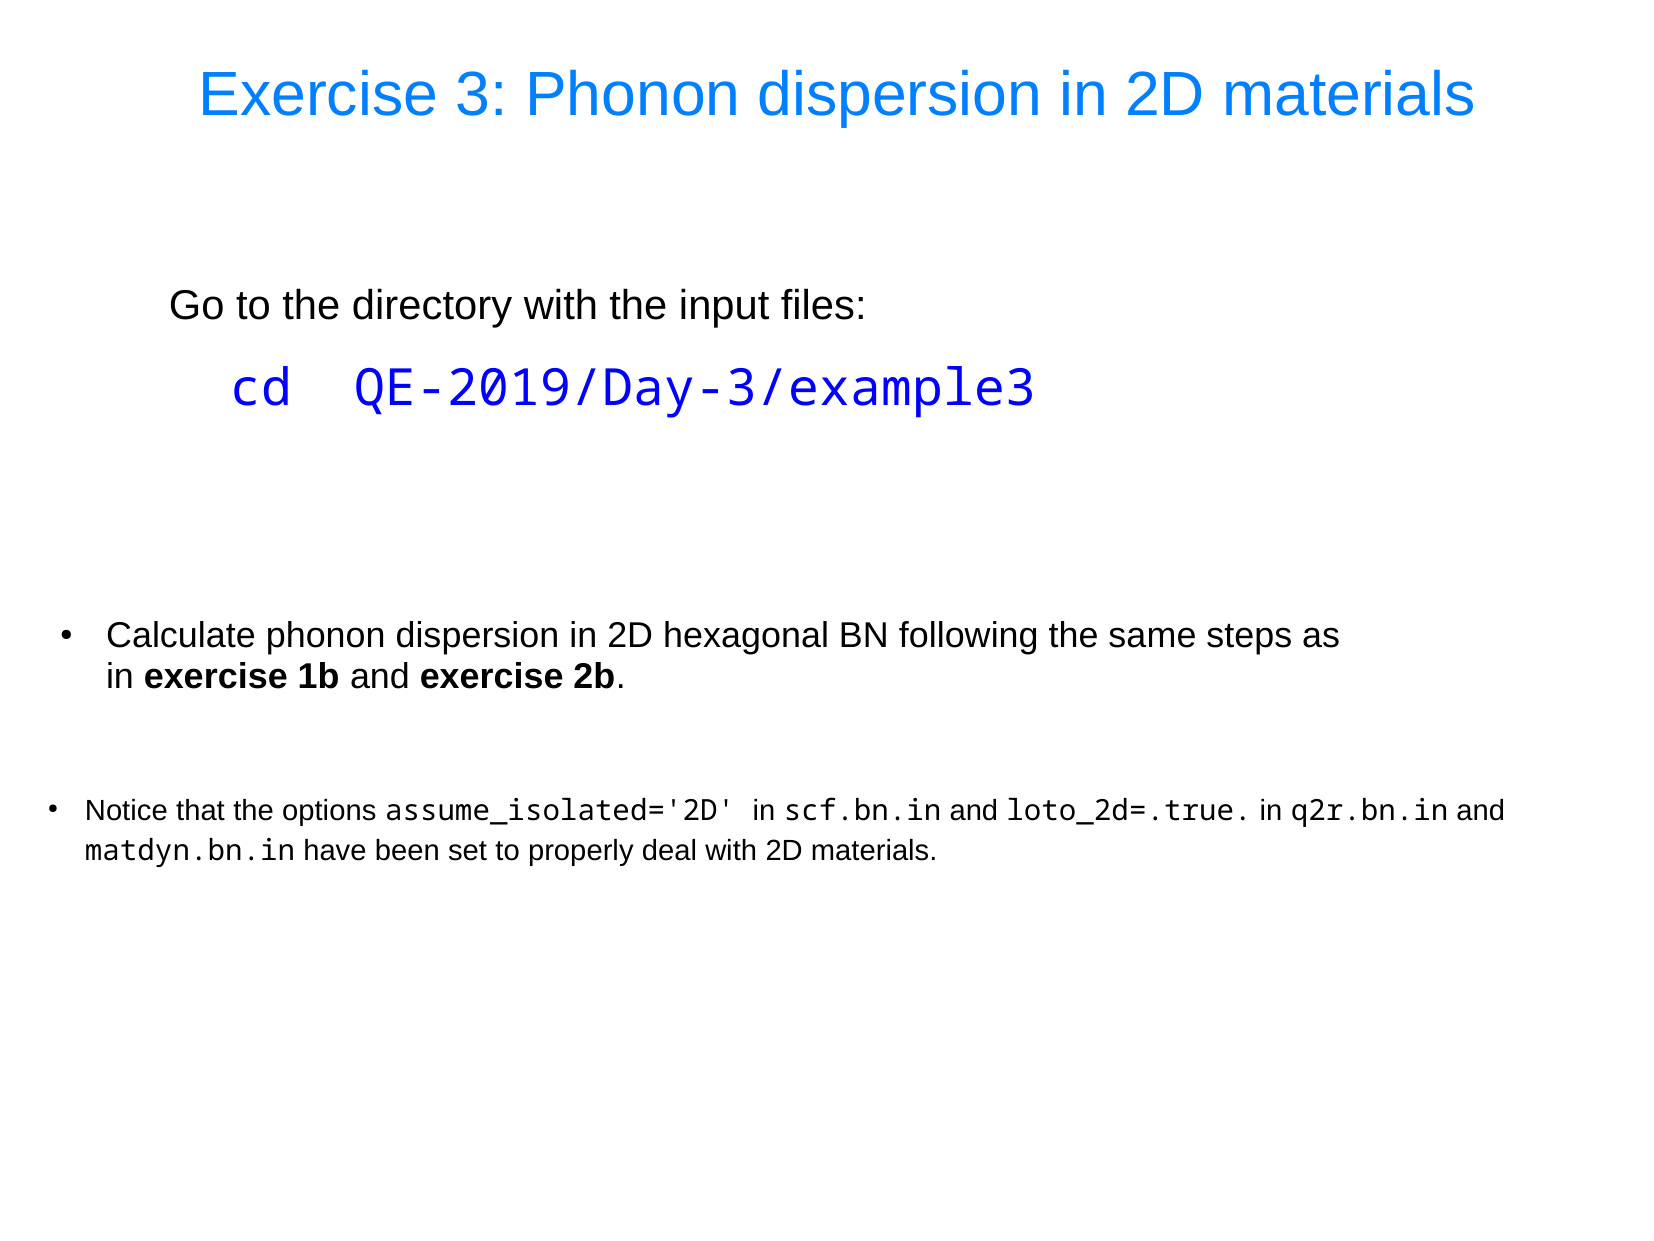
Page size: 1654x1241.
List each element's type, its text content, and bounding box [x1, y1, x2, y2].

title Exercise 3: Phonon dispersion in 2D materials [82, 0, 1571, 198]
list Go to the directory with the input files: cd QE-2019/Day-3/example3 [114, 281, 1603, 422]
list Calculate phonon dispersion in 2D hexagonal BN following the same steps as in exercise 1b and exercise 2b. [45, 615, 1630, 697]
list Notice that the options assume_isolated='2D' in scf.bn.in and loto_2d=.true. in q2r.bn.in and matdyn.bn.in have been set to properly deal with 2D materials. [35, 789, 1621, 871]
